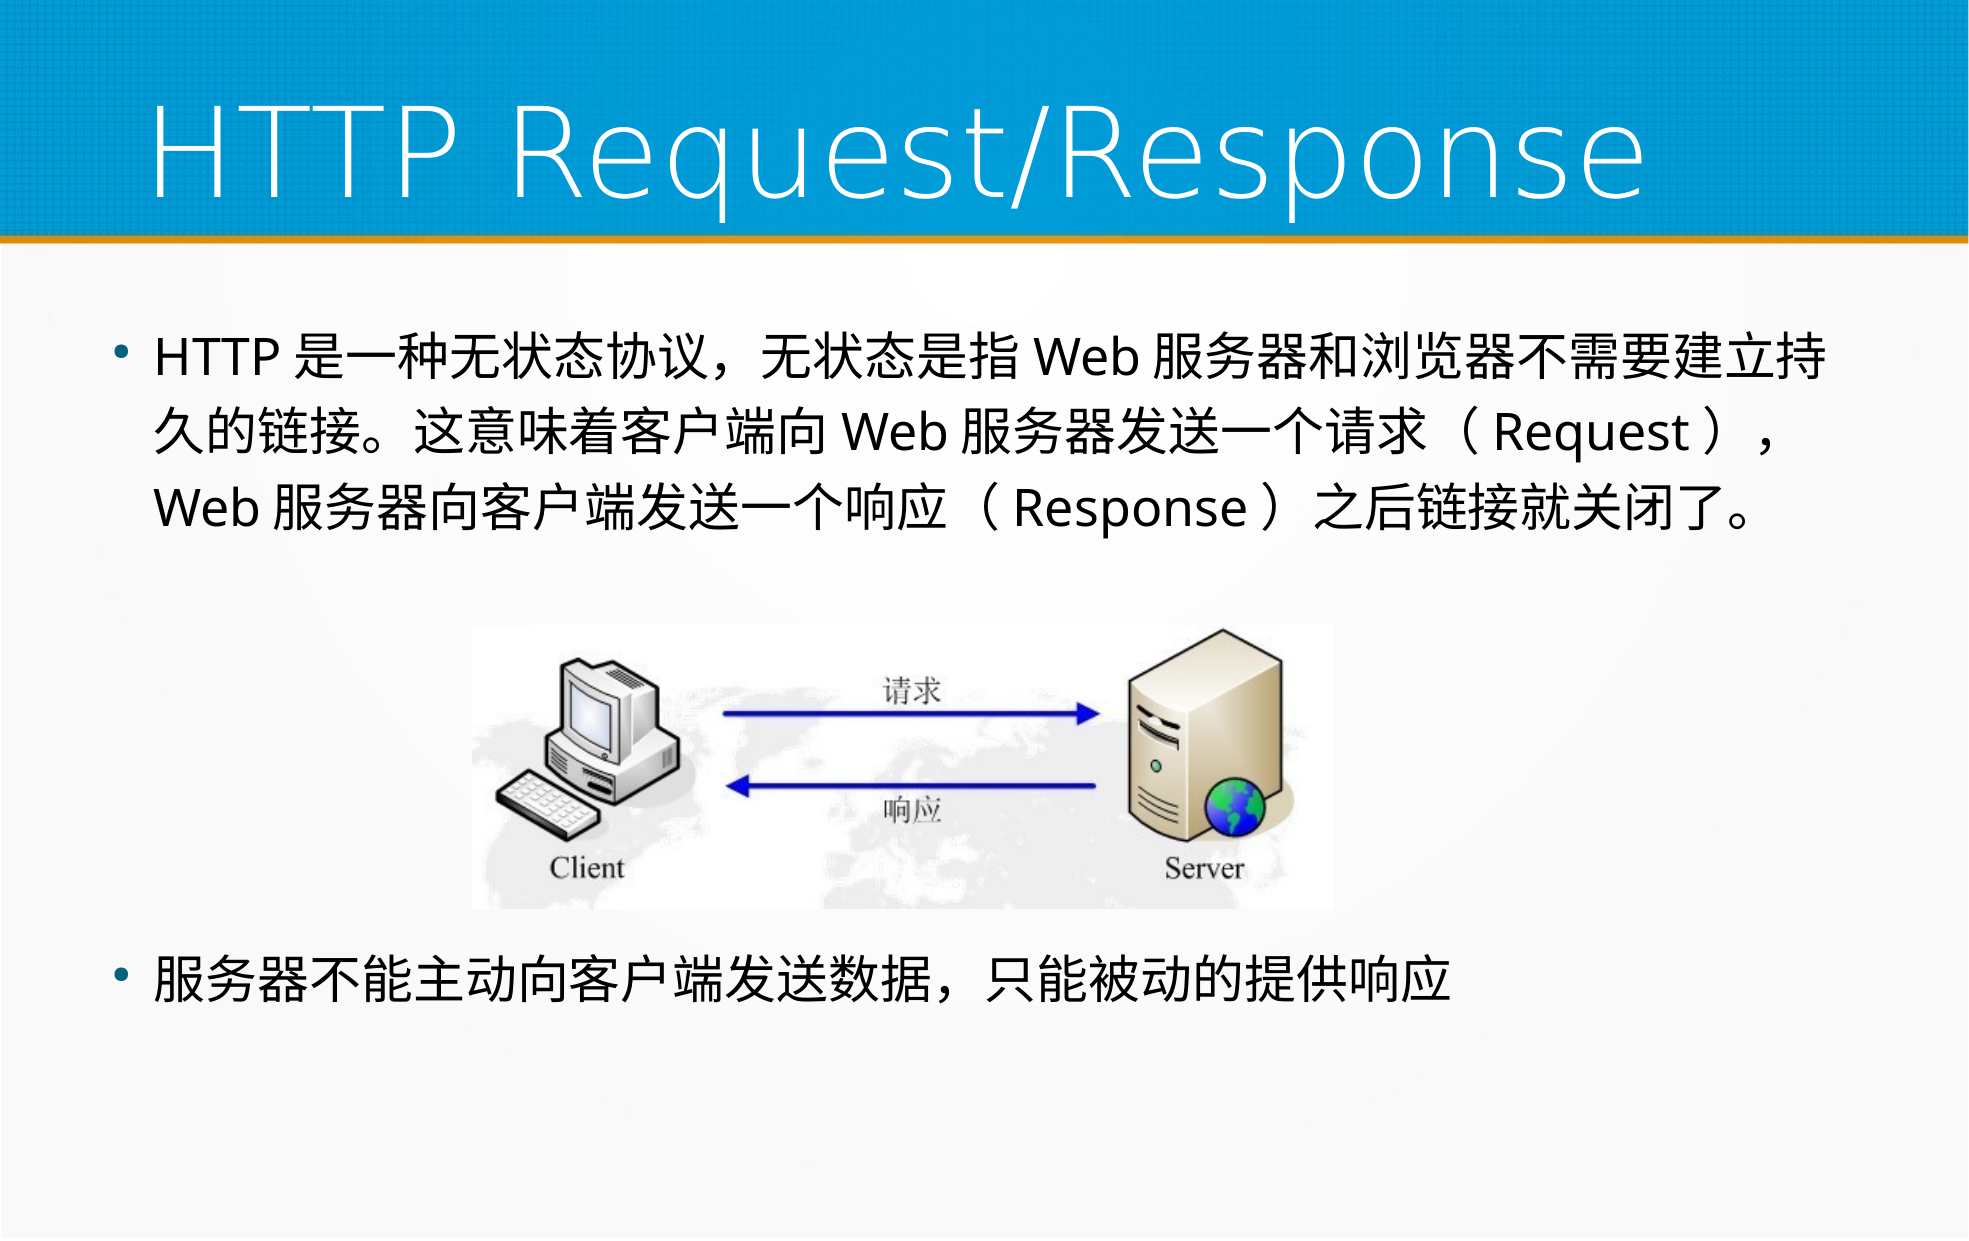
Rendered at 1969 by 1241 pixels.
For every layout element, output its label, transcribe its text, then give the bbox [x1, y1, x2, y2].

picture [0, 233, 1969, 1241]
list HTTP是一种无状态协议，无状态是指Web服务器和浏览器不需要建立持久的链接。这意味着客户端向Web服务器发送一个请求（Request），Web服务器向客户端发送一个响应（Response）之后链接就关闭了。 服务器不能主动向客户端发送数据，只能被动的提供响应 [98, 315, 1861, 1081]
title HTTP Request/Response [98, 19, 1870, 227]
